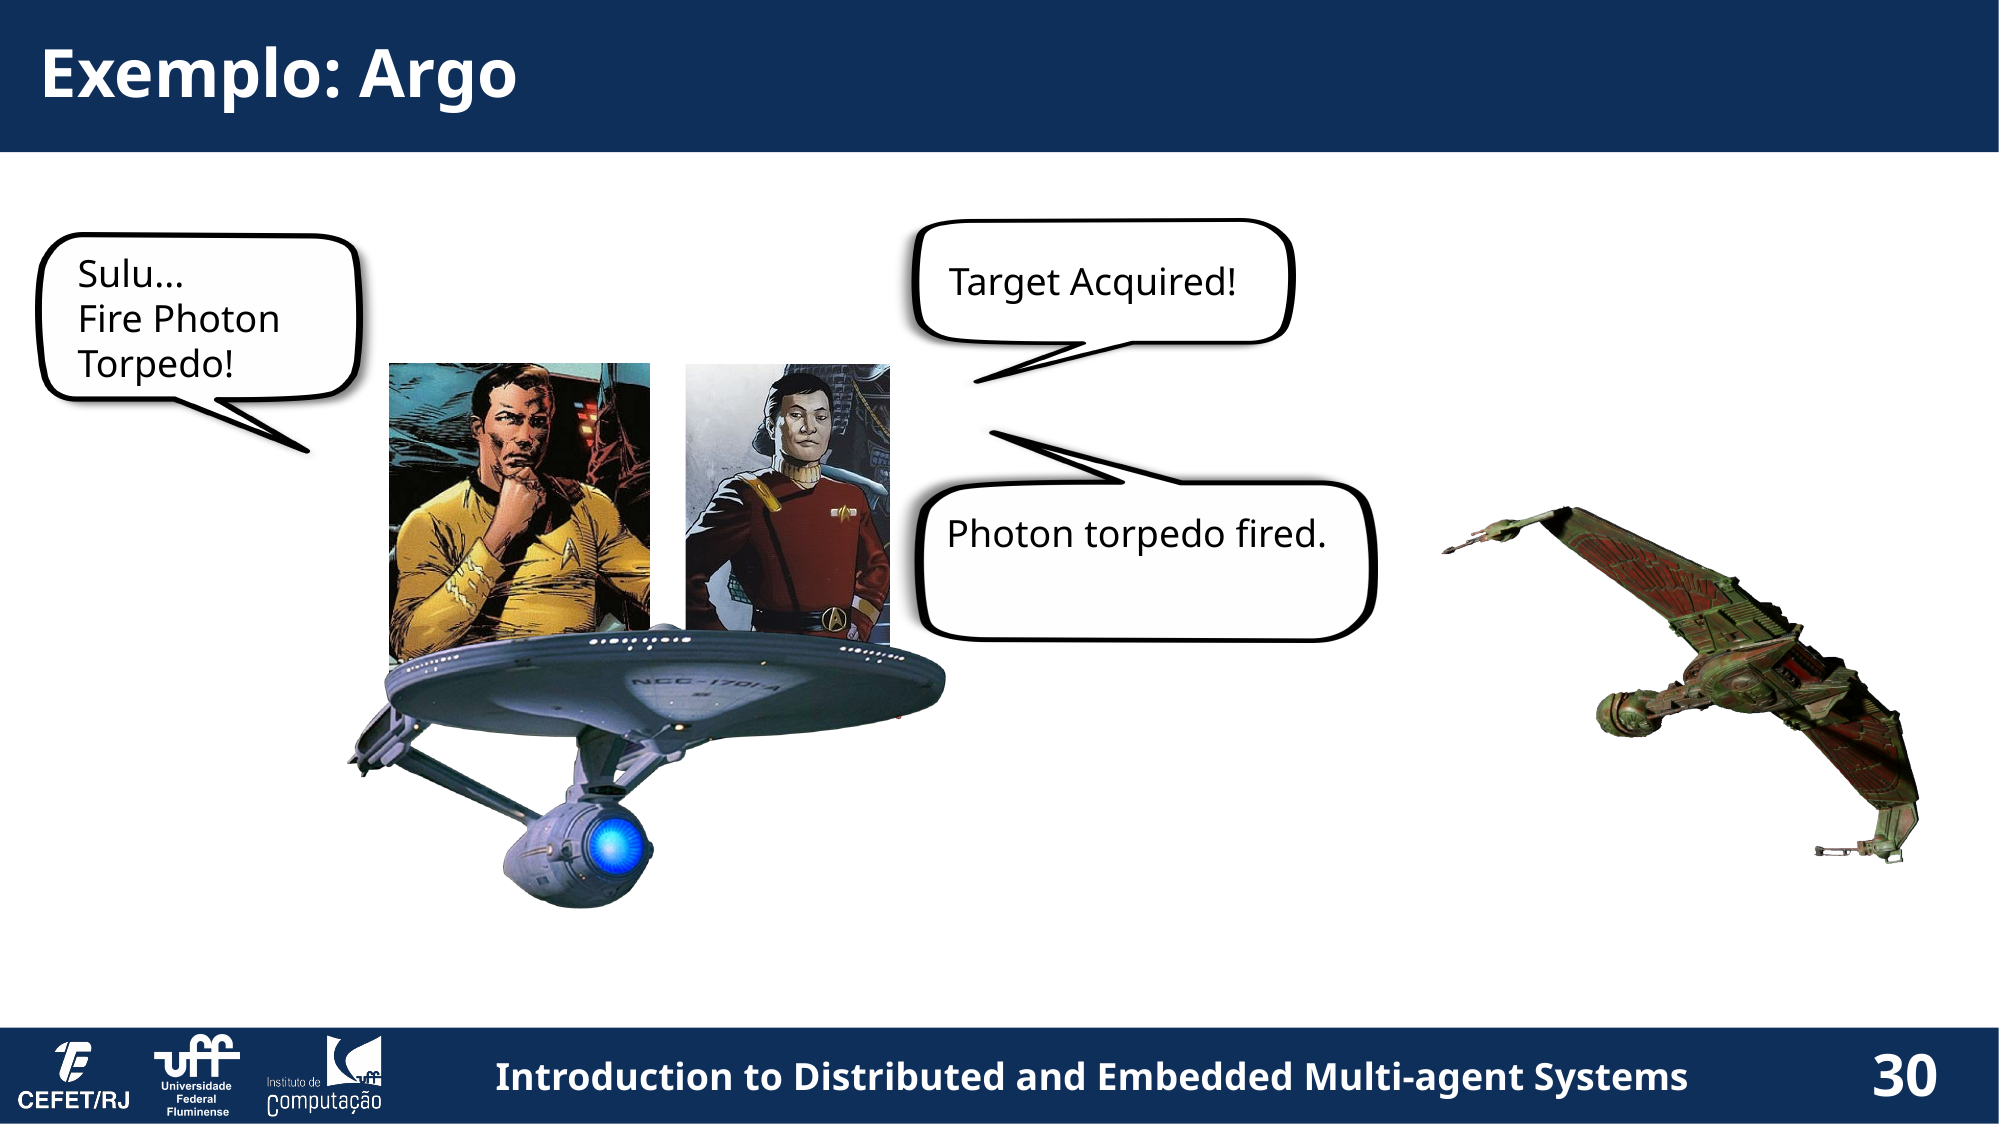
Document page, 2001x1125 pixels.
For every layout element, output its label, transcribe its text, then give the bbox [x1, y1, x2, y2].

picture [265, 1033, 383, 1117]
picture [892, 218, 1296, 393]
picture [18, 1021, 129, 1125]
picture [346, 363, 1378, 909]
text_box Exemplo: Argo [25, 23, 1999, 119]
text_box Sulu... Fire Photon Torpedo! [62, 242, 414, 393]
picture [153, 1033, 241, 1121]
text_box Photon torpedo fired. [931, 502, 1381, 563]
text_box Target Acquired! [934, 250, 1383, 311]
picture [1422, 490, 1927, 869]
picture [35, 232, 379, 465]
